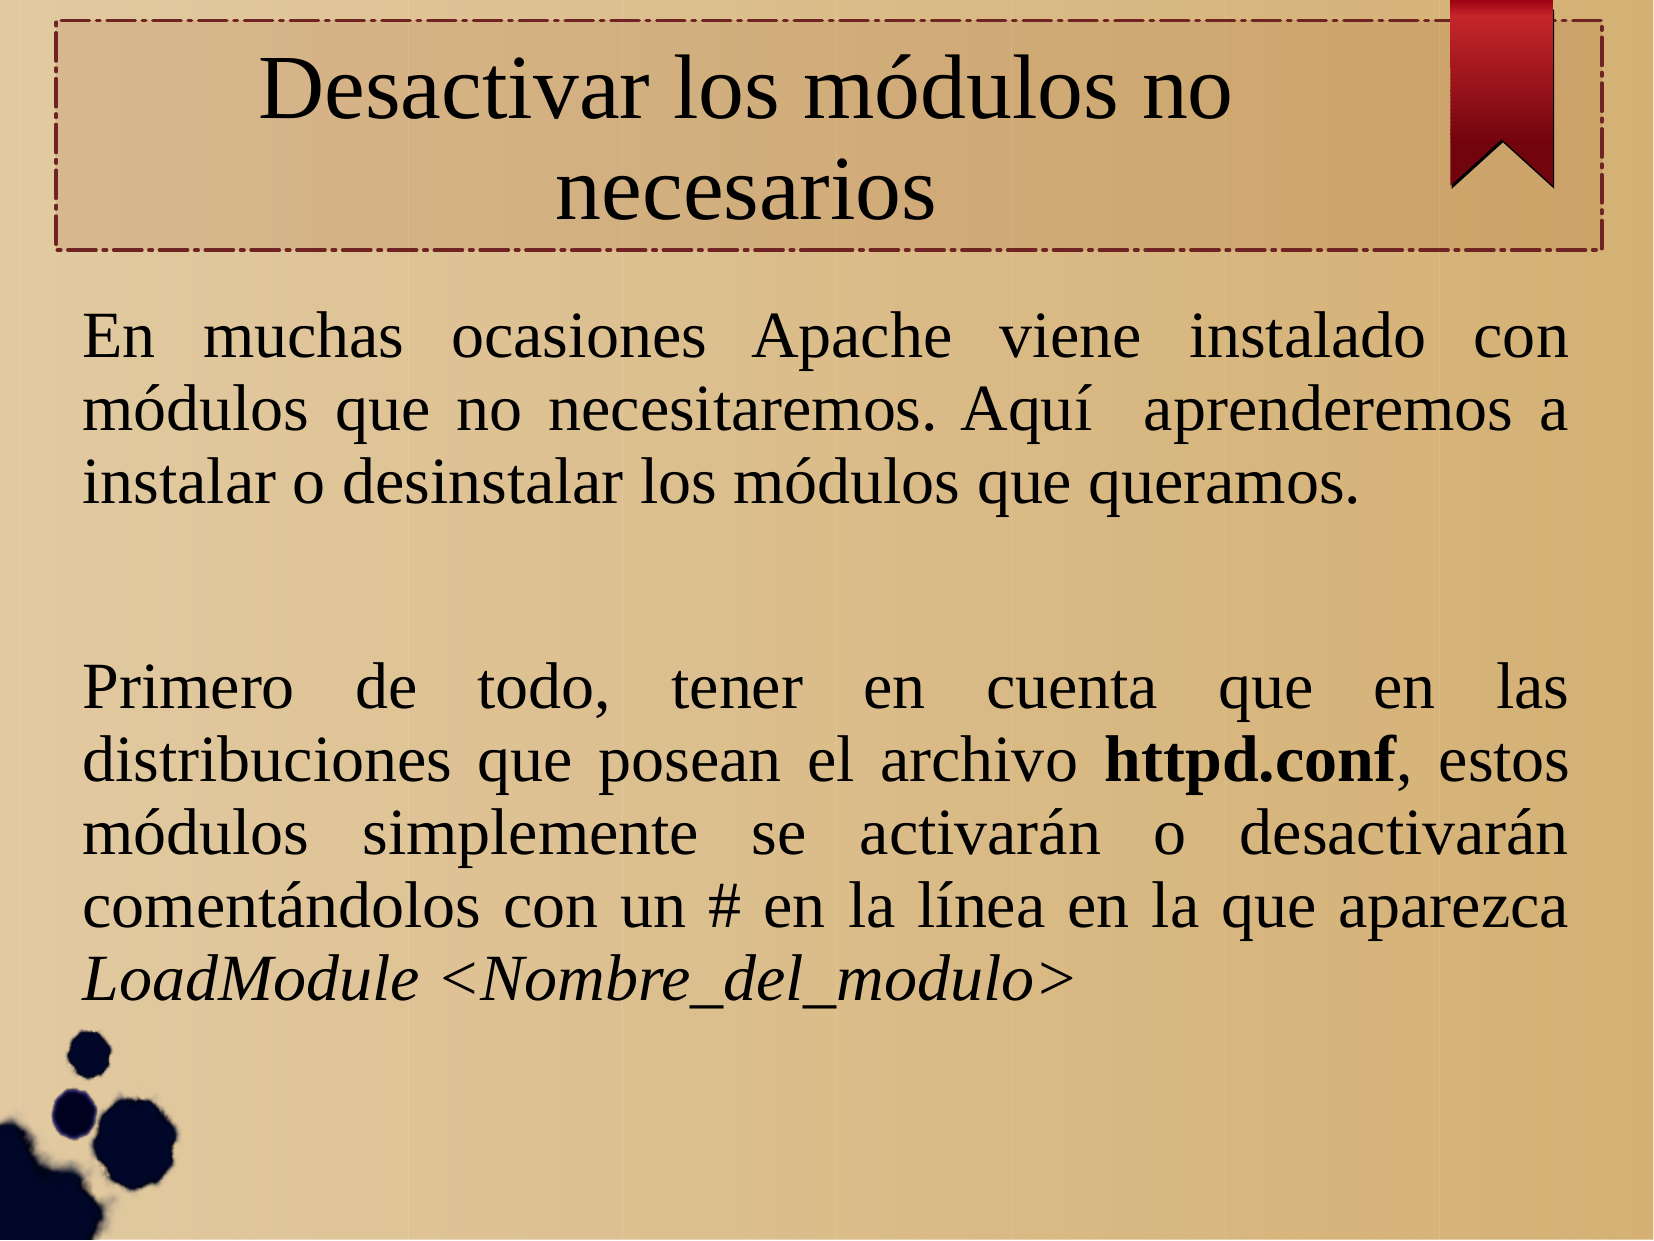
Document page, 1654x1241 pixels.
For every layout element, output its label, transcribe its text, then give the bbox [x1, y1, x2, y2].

list En muchas ocasiones Apache viene instalado con módulos que no necesitaremos. Aquí aprenderemos a instalar o desinstalar los módulos que queramos. Primero de todo, tener en cuenta que en las distribuciones que posean el archivo httpd.conf, estos módulos simplemente se activarán o desactivarán comentándolos con un # en la línea en la que aparezca LoadModule <Nombre_del_modulo> [82, 299, 1571, 1019]
title Desactivar los módulos no necesarios [82, 35, 1412, 240]
